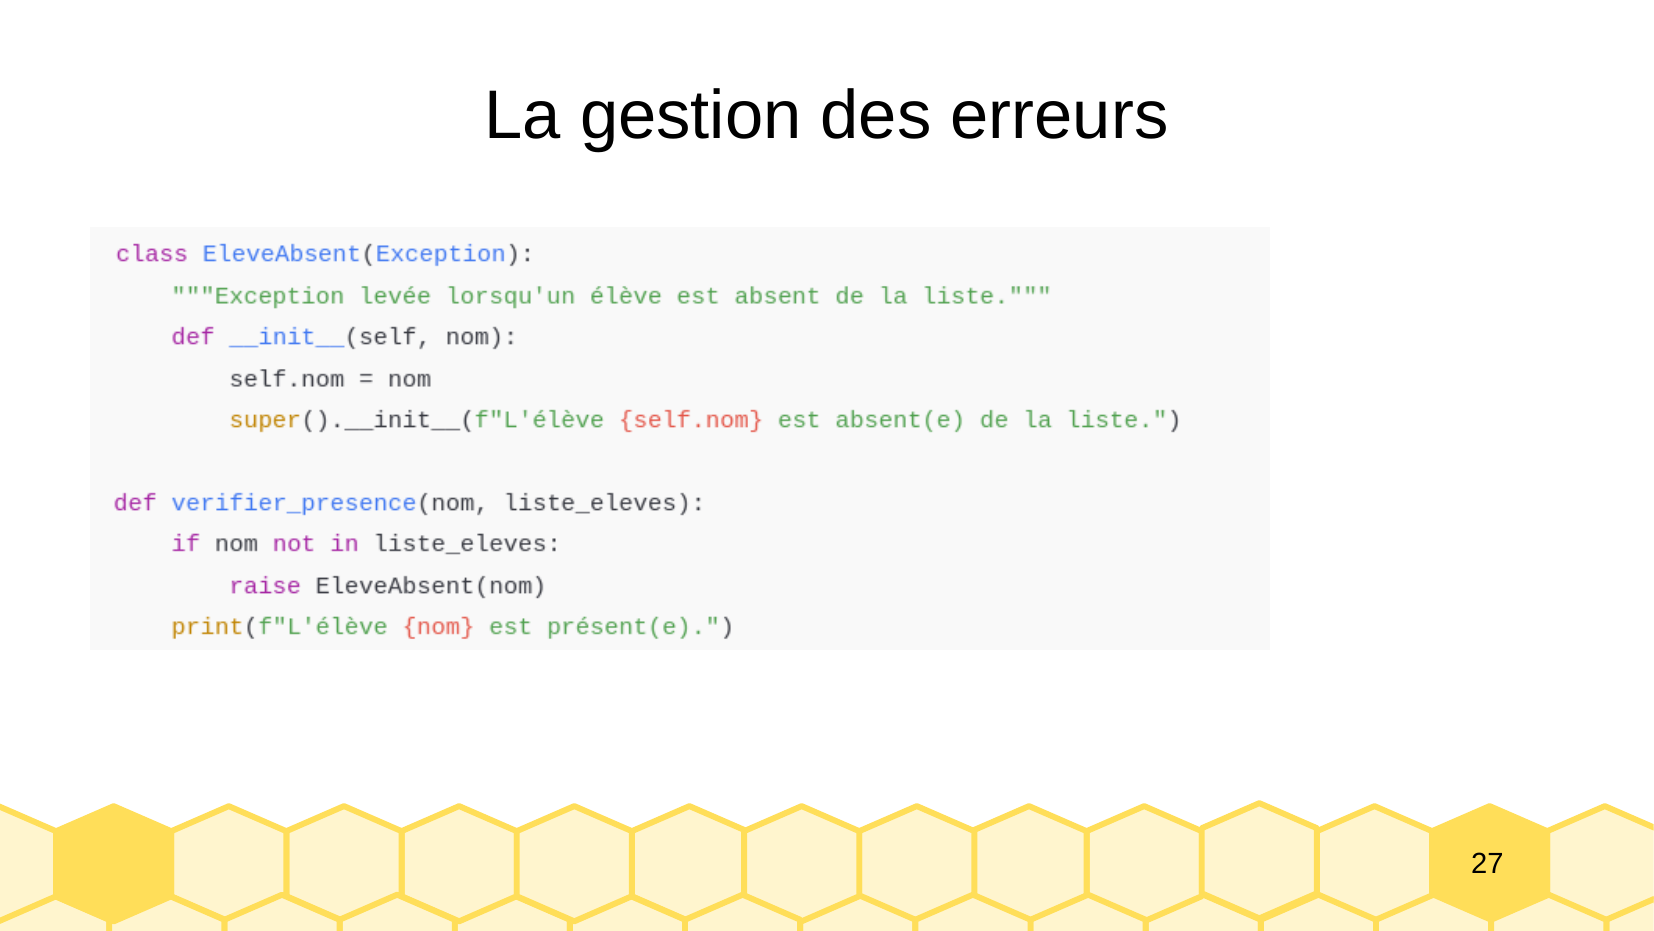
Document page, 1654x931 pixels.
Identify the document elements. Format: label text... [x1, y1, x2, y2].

title La gestion des erreurs [82, 37, 1571, 193]
picture [90, 227, 1270, 650]
